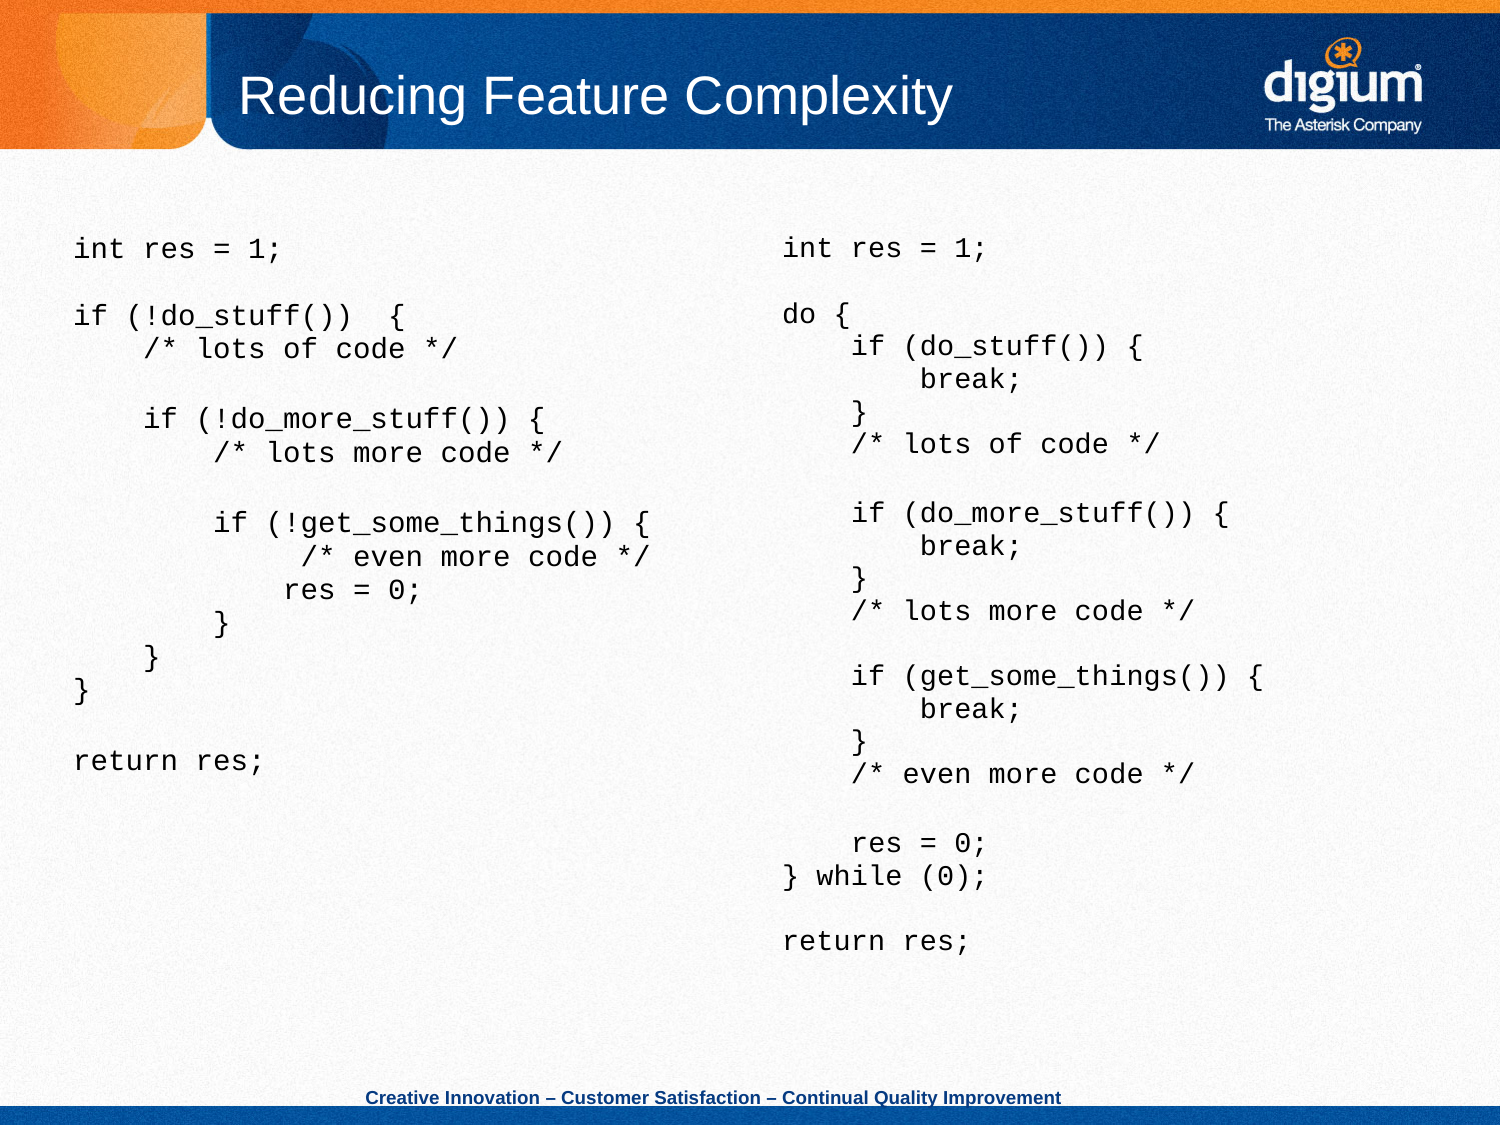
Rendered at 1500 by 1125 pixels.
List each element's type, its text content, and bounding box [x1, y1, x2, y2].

list int res = 1; do { if (do_stuff()) { break; } /* lots of code */ if (do_more_stuff()) { break; } /* lots more code */ if (get_some_things()) { break; } /* even more code */ res = 0; } while (0); return res; [767, 224, 1301, 967]
picture [0, 0, 1500, 1125]
title Reducing Feature Complexity [238, 27, 1243, 127]
list int res = 1; if (!do_stuff()) { /* lots of code */ if (!do_more_stuff()) { /* lots more code */ if (!get_some_things()) { /* even more code */ res = 0; } } } return res; [58, 224, 751, 967]
